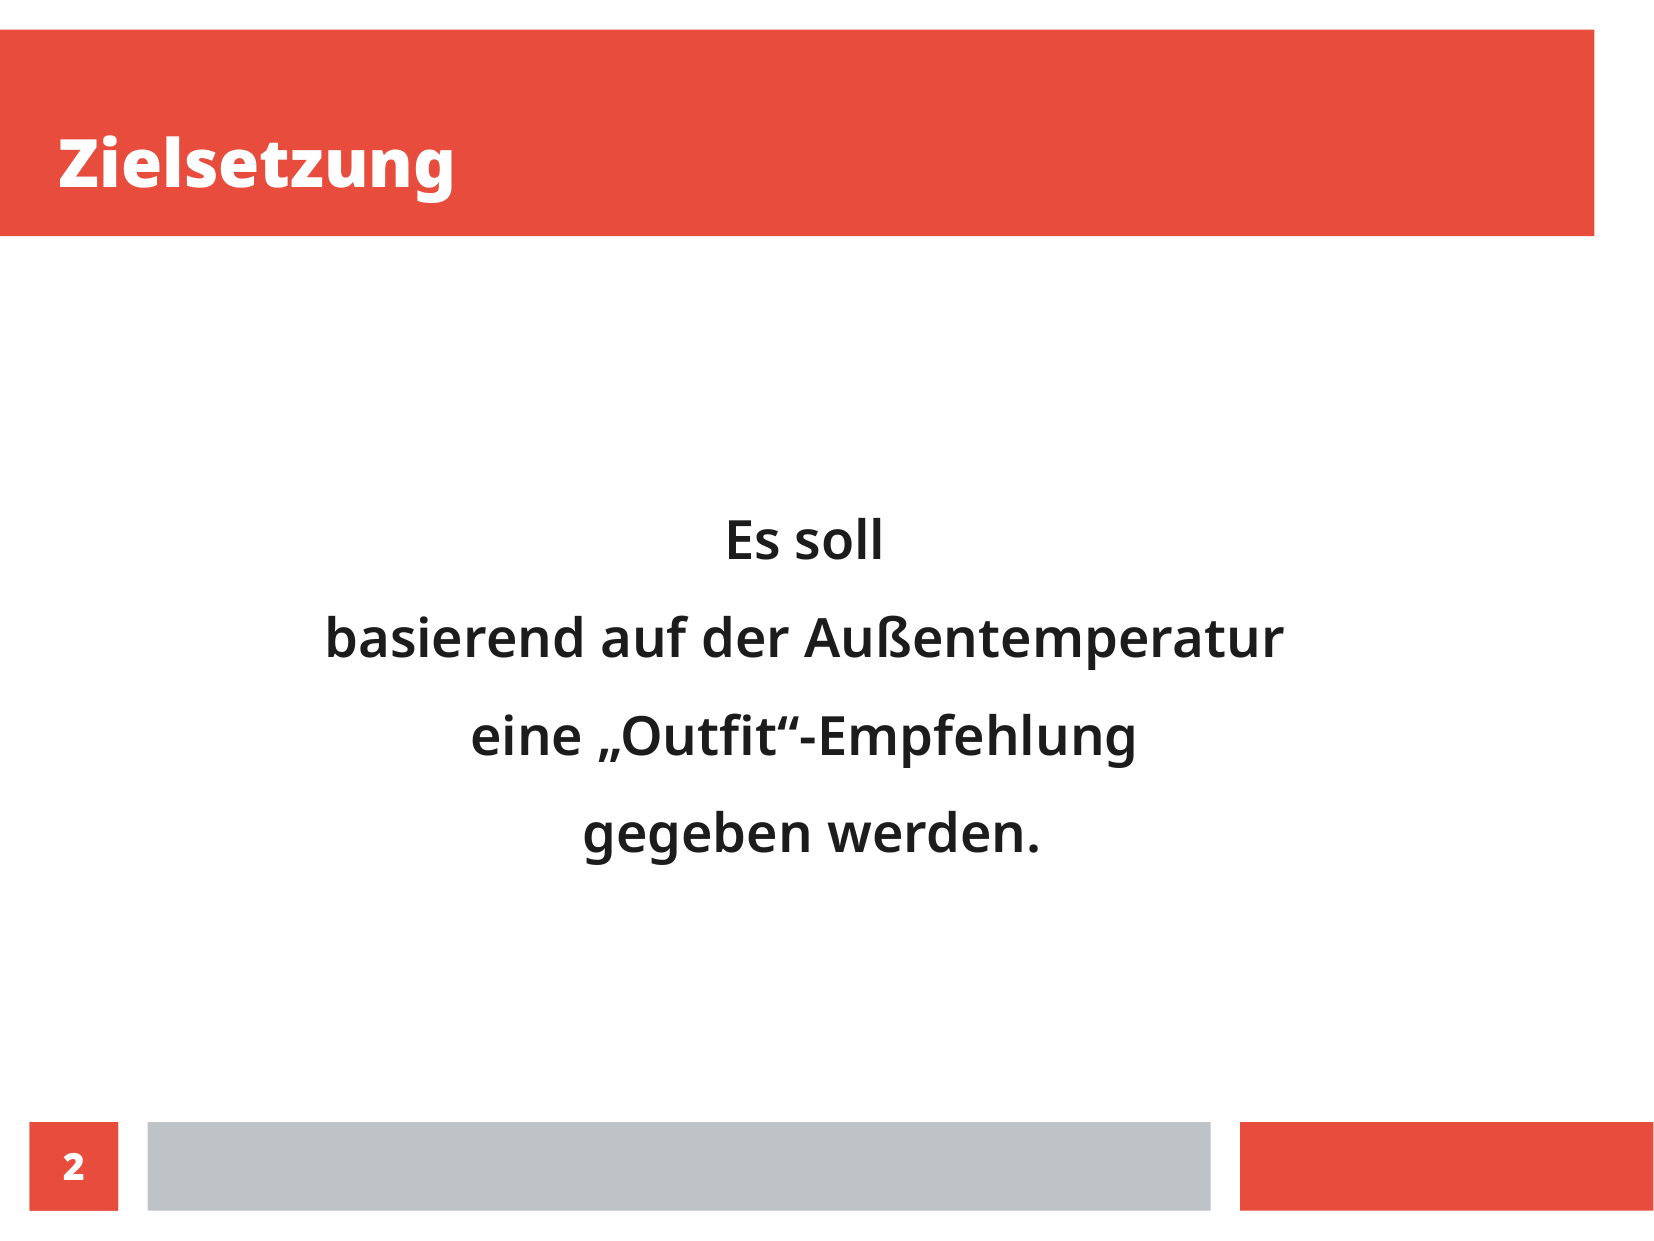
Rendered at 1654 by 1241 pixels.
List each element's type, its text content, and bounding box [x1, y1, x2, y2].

list Es soll basierend auf der Außentemperatur eine „Outfit“-Empfehlung gegeben werden. [59, 301, 1565, 1069]
title Zielsetzung [59, 59, 1595, 207]
